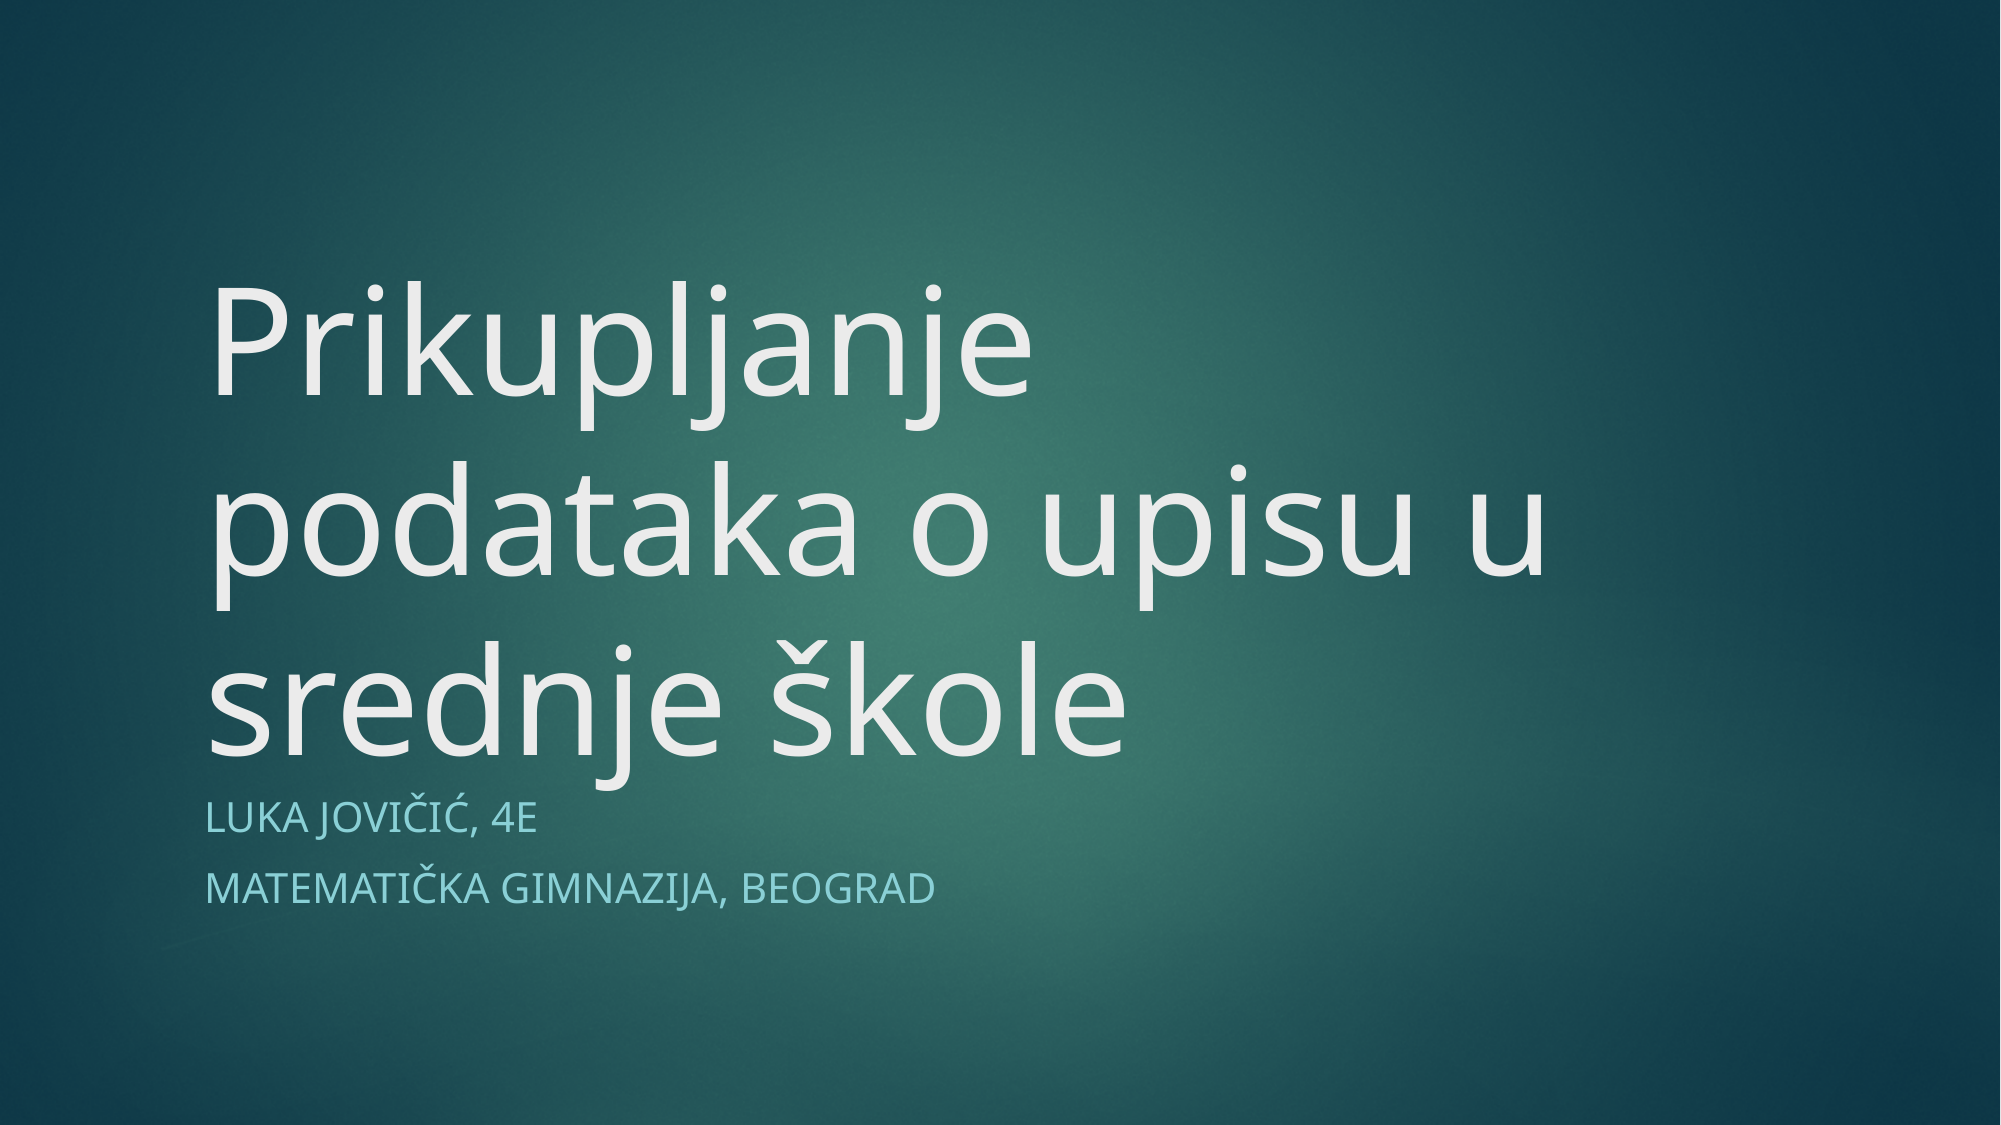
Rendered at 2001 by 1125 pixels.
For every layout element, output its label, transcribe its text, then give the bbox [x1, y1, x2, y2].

subtitle Luka Jovičić, 4e Matematička gimnazija, Beograd [189, 783, 1638, 926]
title Prikupljanje podataka o upisu u srednje škole [189, 237, 1638, 783]
